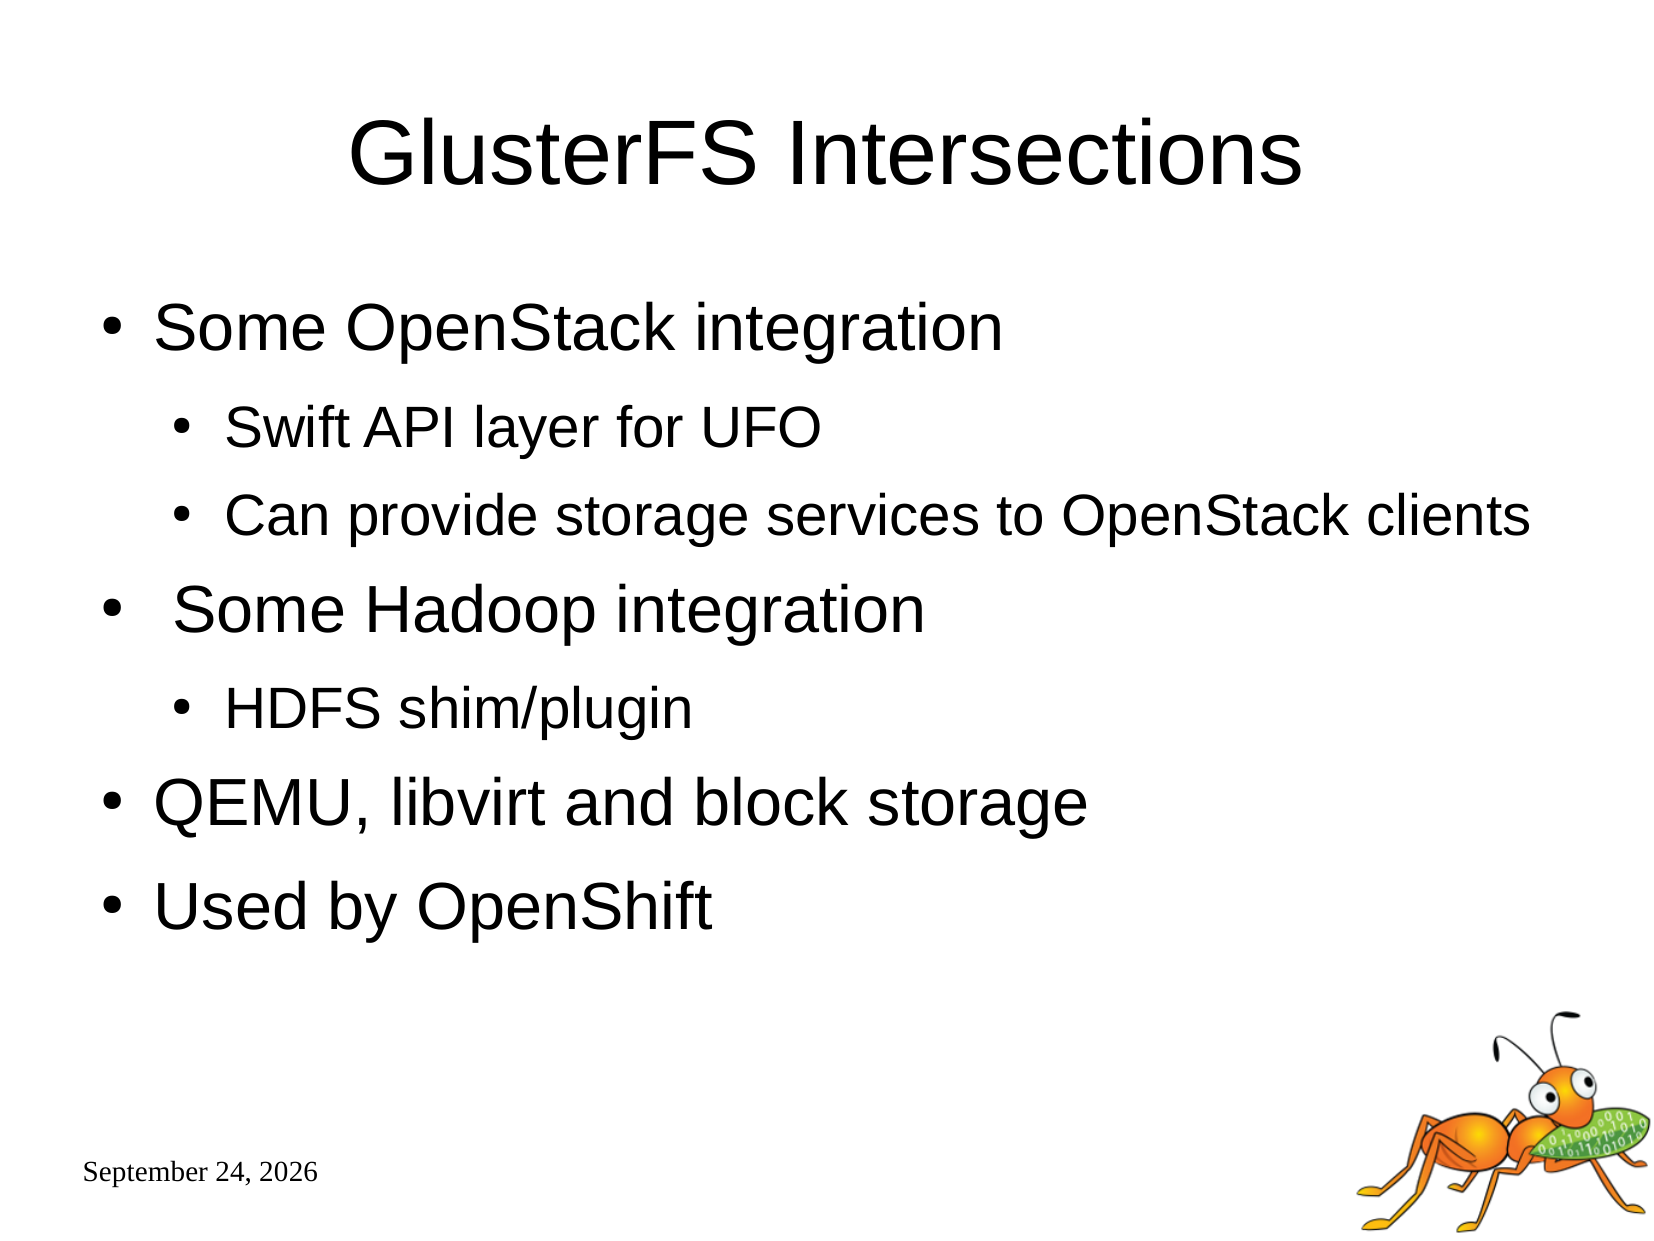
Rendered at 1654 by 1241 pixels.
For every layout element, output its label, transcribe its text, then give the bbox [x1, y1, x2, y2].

list Some OpenStack integration Swift API layer for UFO Can provide storage services to OpenStack clients Some Hadoop integration HDFS shim/plugin QEMU, libvirt and block storage Used by OpenShift [82, 290, 1571, 1171]
picture [1353, 1009, 1654, 1235]
title GlusterFS Intersections [82, 49, 1571, 257]
